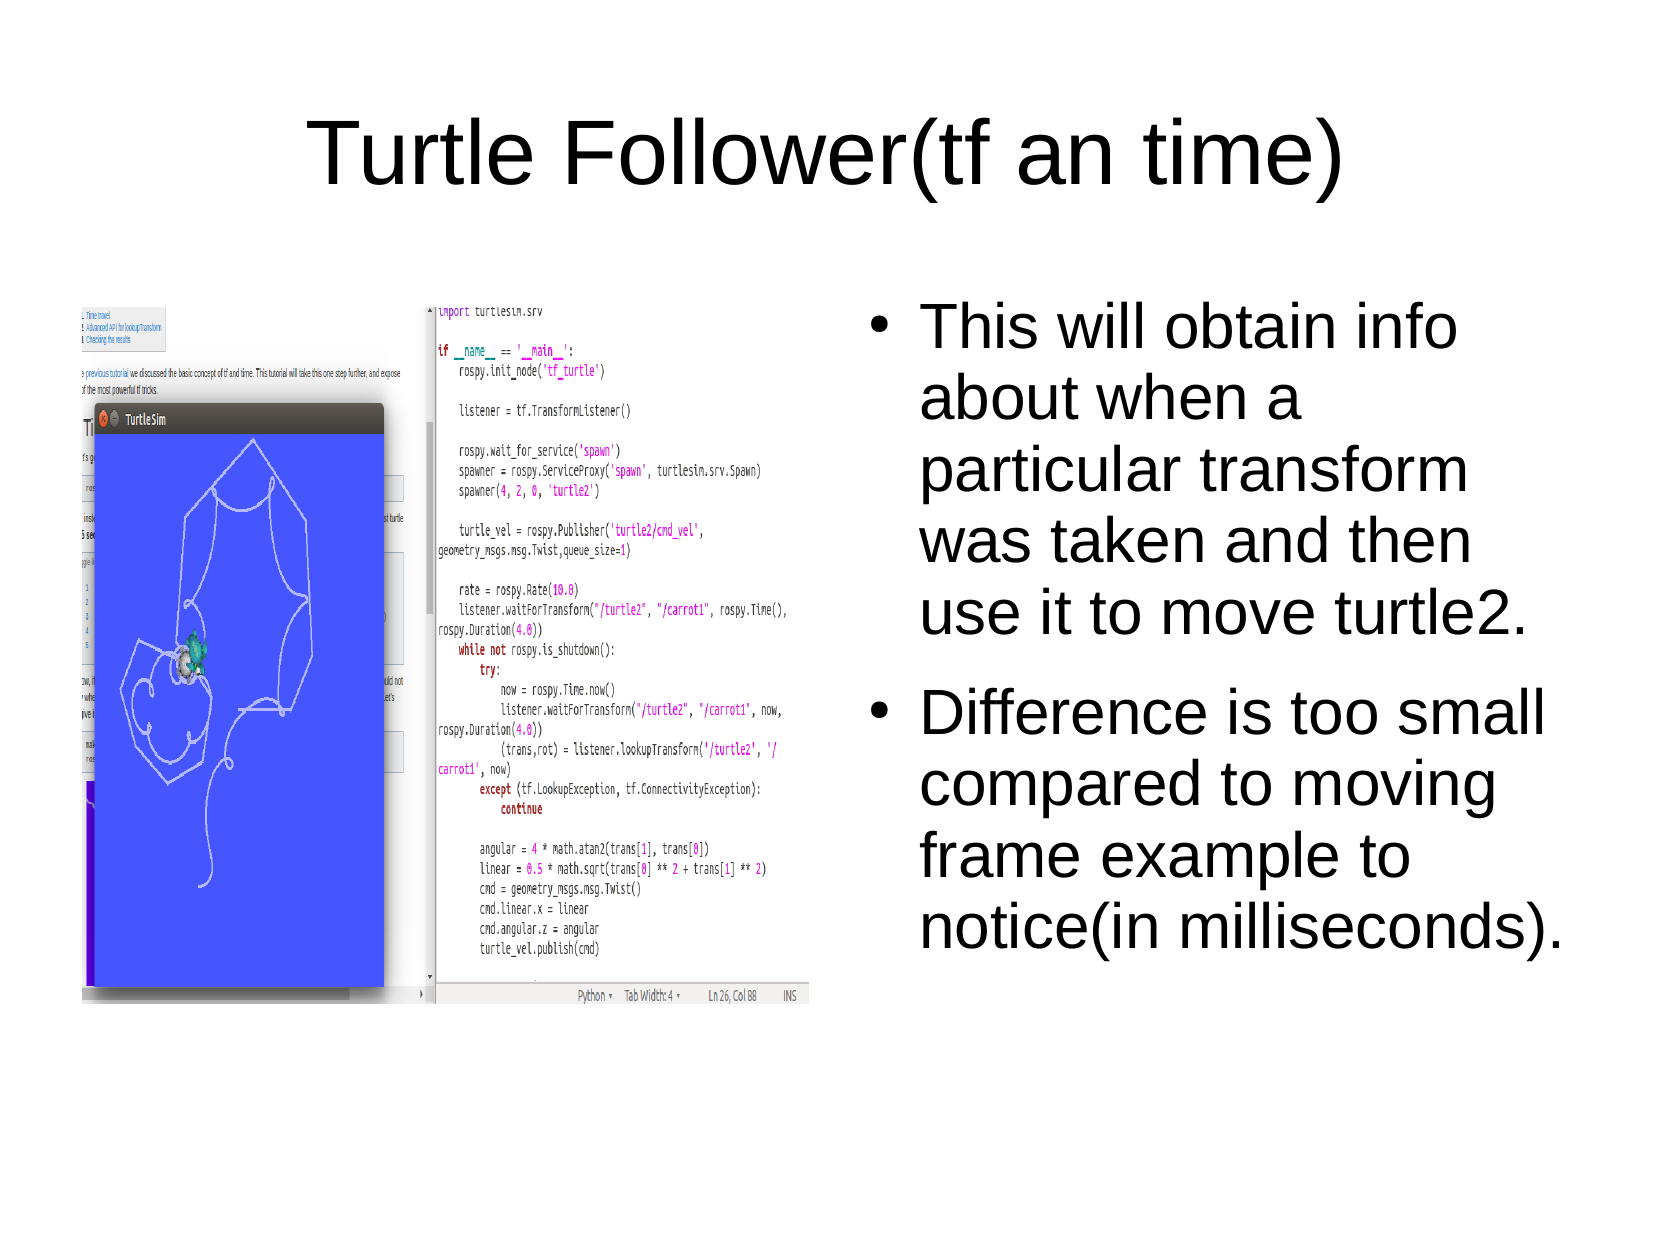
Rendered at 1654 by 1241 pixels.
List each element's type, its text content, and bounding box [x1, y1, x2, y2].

list This will obtain info about when a particular transform was taken and then use it to move turtle2. Difference is too small compared to moving frame example to notice(in milliseconds). [851, 290, 1578, 1010]
picture [82, 307, 809, 1004]
title Turtle Follower(tf an time) [82, 49, 1571, 257]
